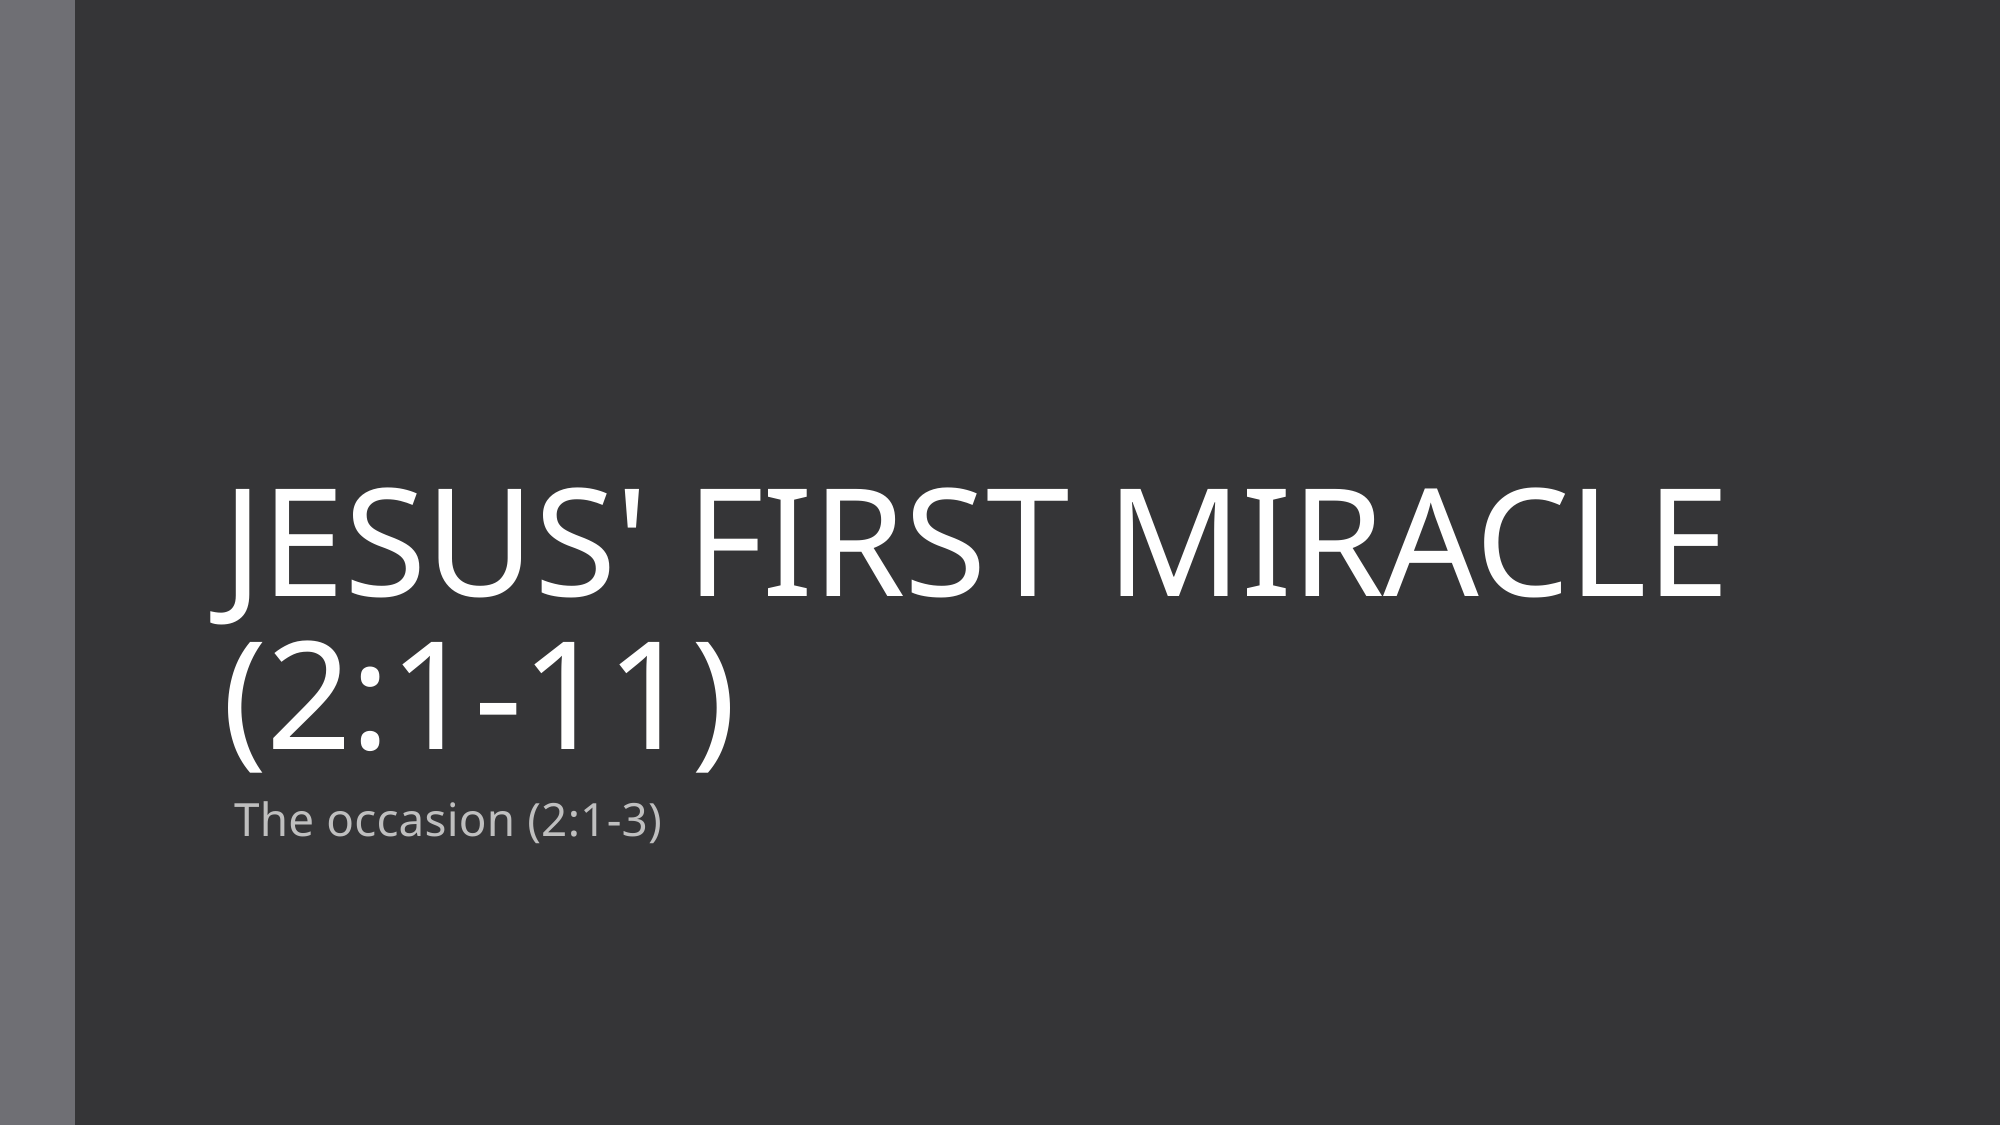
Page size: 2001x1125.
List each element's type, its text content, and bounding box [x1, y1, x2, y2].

title JESUS' FIRST MIRACLE (2:1-11) [206, 124, 1752, 787]
subtitle The occasion (2:1-3) [206, 787, 1752, 1066]
